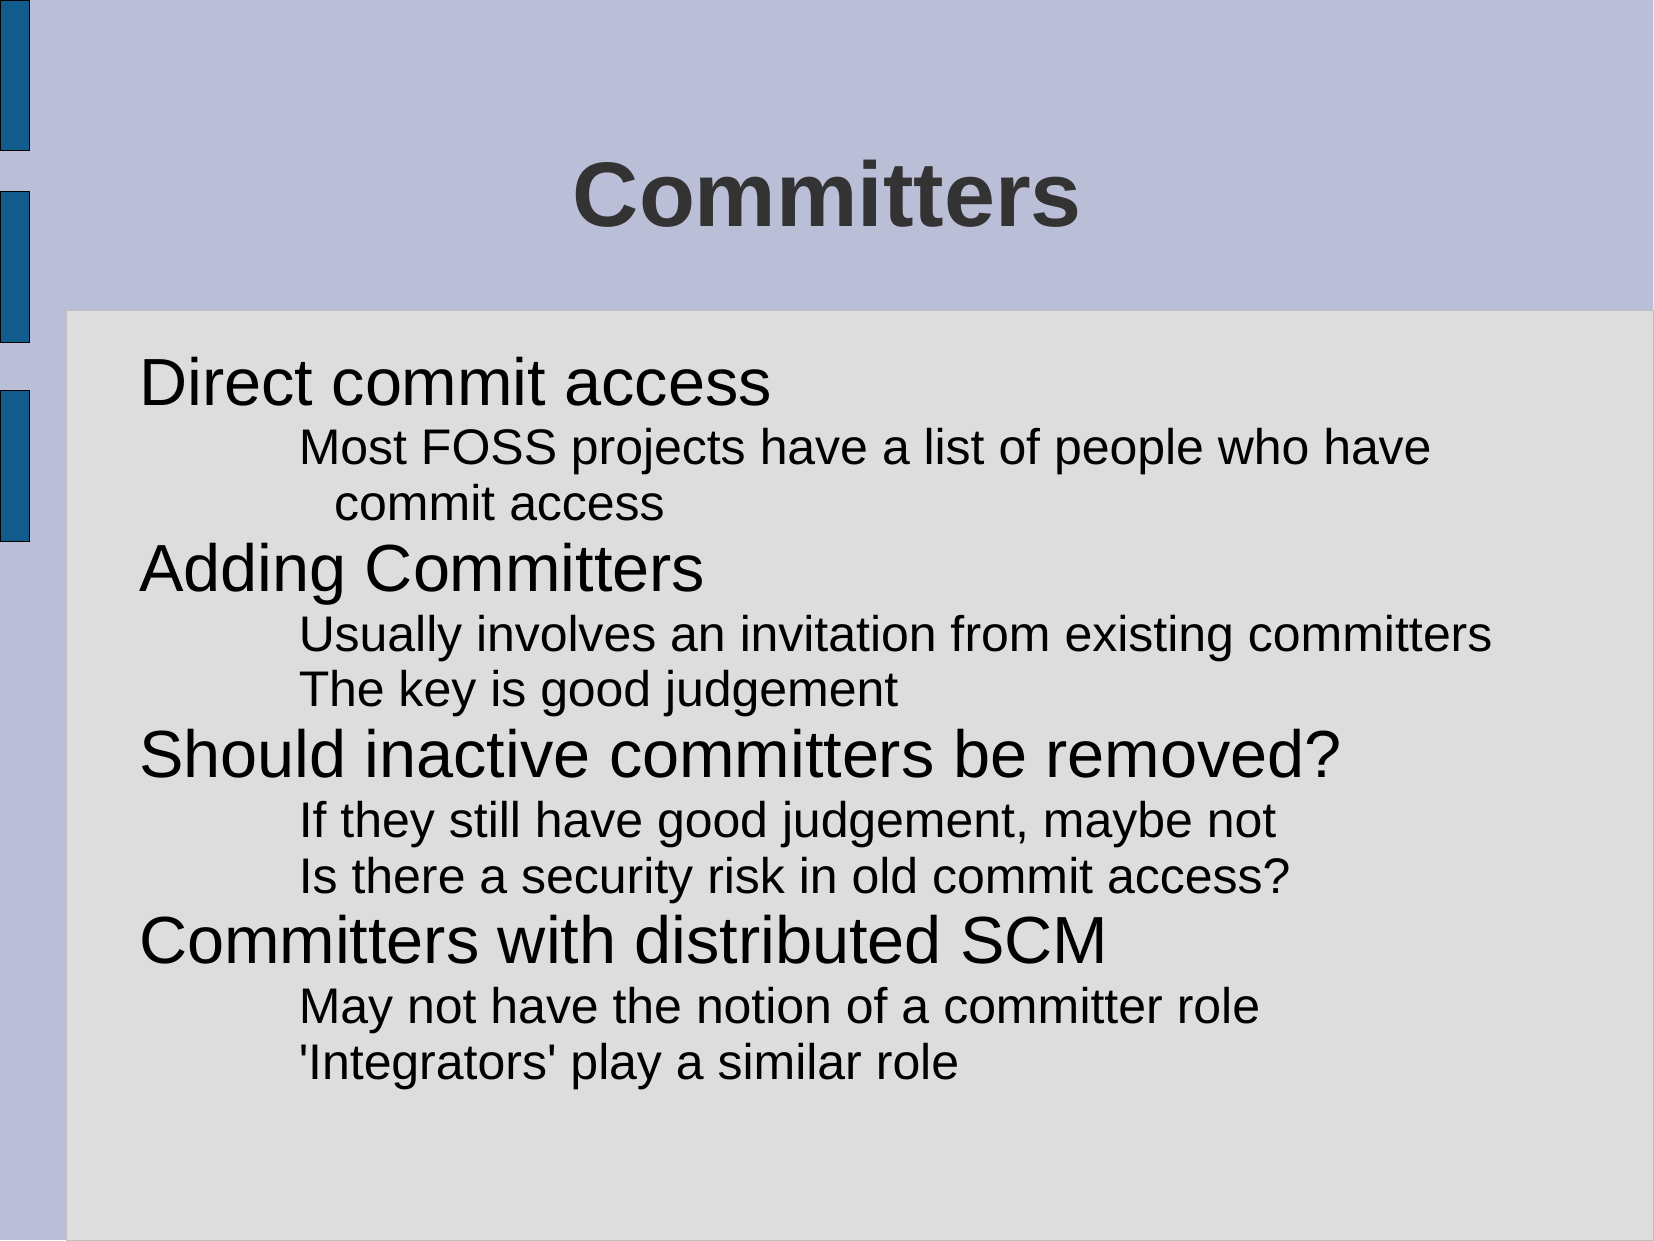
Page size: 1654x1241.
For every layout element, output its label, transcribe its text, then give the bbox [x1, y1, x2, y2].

title Committers [121, 98, 1534, 291]
list Direct commit access Most FOSS projects have a list of people who have commit access Adding Committers Usually involves an invitation from existing committers The key is good judgement Should inactive committers be removed? If they still have good judgement, maybe not Is there a security risk in old commit access? Committers with distributed SCM May not have the notion of a committer role 'Integrators' play a similar role [121, 344, 1534, 1112]
